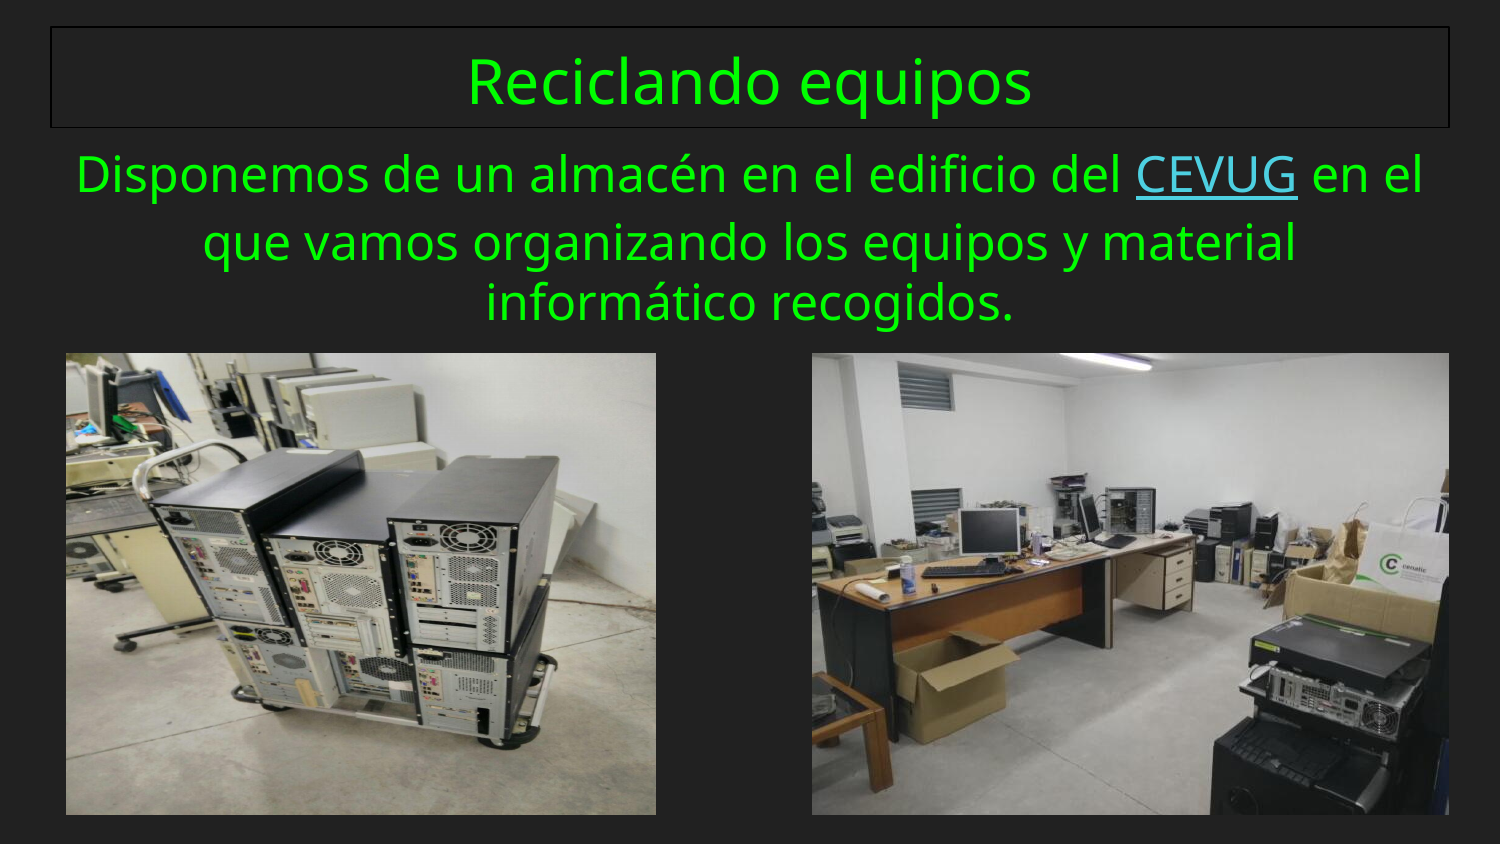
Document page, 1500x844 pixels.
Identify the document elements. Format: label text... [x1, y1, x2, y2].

title Reciclando equipos [51, 26, 1449, 127]
picture [66, 353, 656, 815]
picture [812, 353, 1449, 815]
list Disponemos de un almacén en el edificio del CEVUG en el que vamos organizando los equipos y material informático recogidos. [51, 127, 1449, 829]
